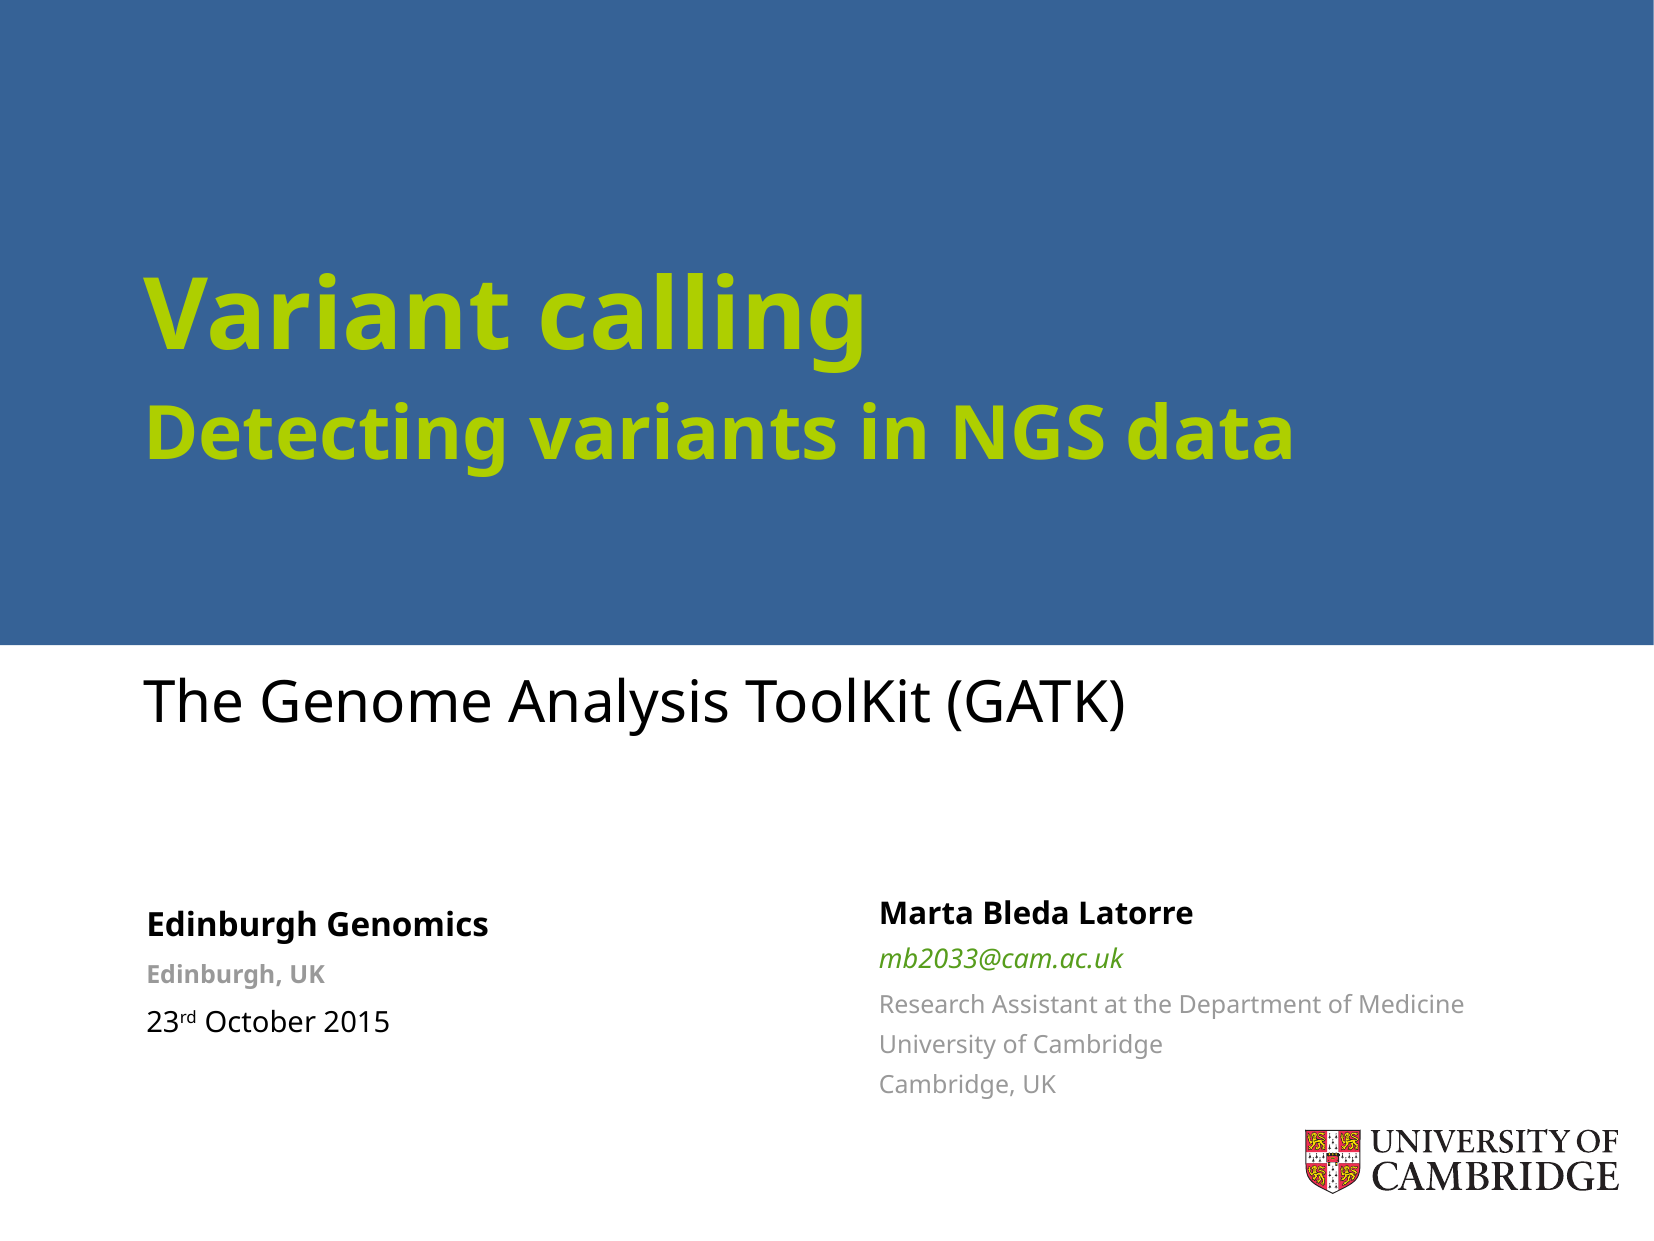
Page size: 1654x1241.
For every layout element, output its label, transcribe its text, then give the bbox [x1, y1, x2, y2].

text_box Edinburgh Genomics Edinburgh, UK 23rd October 2015 [131, 893, 737, 1046]
picture [1305, 1128, 1619, 1194]
title Variant calling Detecting variants in NGS data [143, 258, 1480, 466]
list The Genome Analysis ToolKit (GATK) [143, 659, 1599, 1241]
